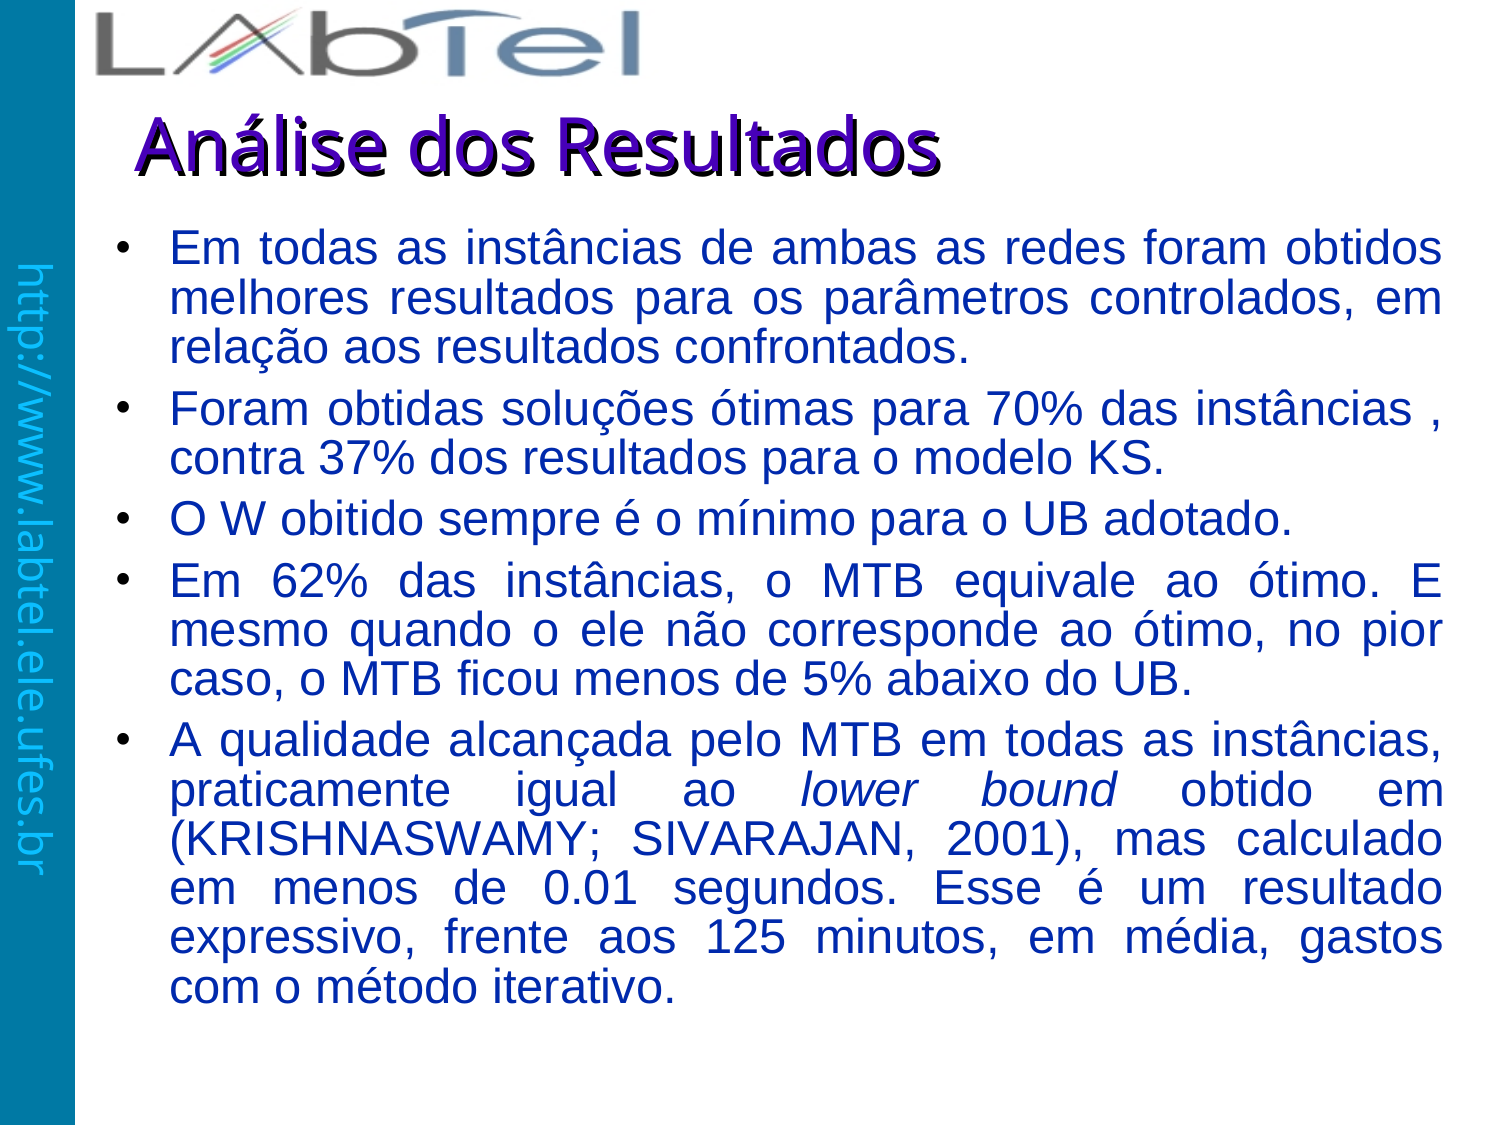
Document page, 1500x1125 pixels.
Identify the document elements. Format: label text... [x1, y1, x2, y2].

title Análise dos Resultados [99, 42, 1461, 202]
picture [76, 0, 675, 88]
list Em todas as instâncias de ambas as redes foram obtidos melhores resultados para os parâmetros controlados, em relação aos resultados confrontados. Foram obtidas soluções ótimas para 70% das instâncias , contra 37% dos resultados para o modelo KS. O W obitido sempre é o mínimo para o UB adotado. Em 62% das instâncias, o MTB equivale ao ótimo. E mesmo quando o ele não corresponde ao ótimo, no pior caso, o MTB ficou menos de 5% abaixo do UB. A qualidade alcançada pelo MTB em todas as instâncias, praticamente igual ao lower bound obtido em (KRISHNASWAMY; SIVARAJAN, 2001), mas calculado em menos de 0.01 segundos. Esse é um resultado expressivo, frente aos 125 minutos, em média, gastos com o método iterativo. [99, 202, 1461, 1063]
